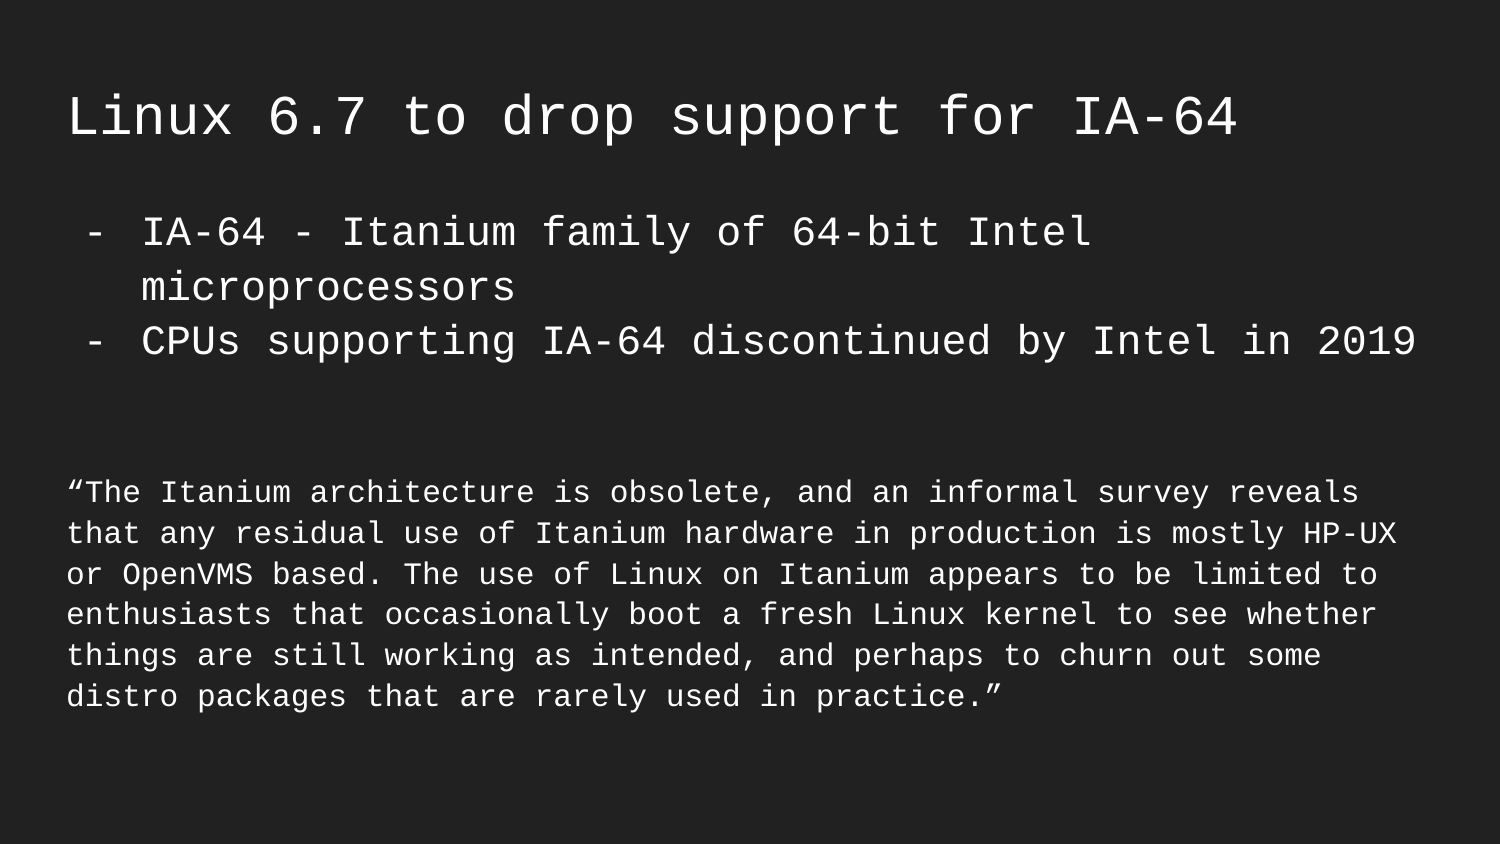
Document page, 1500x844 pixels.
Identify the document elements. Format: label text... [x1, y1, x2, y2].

list IA-64 - Itanium family of 64-bit Intel microprocessors CPUs supporting IA-64 discontinued by Intel in 2019 “The Itanium architecture is obsolete, and an informal survey reveals that any residual use of Itanium hardware in production is mostly HP-UX or OpenVMS based. The use of Linux on Itanium appears to be limited to enthusiasts that occasionally boot a fresh Linux kernel to see whether things are still working as intended, and perhaps to churn out some distro packages that are rarely used in practice.” [51, 189, 1449, 750]
title Linux 6.7 to drop support for IA-64 [51, 72, 1449, 167]
